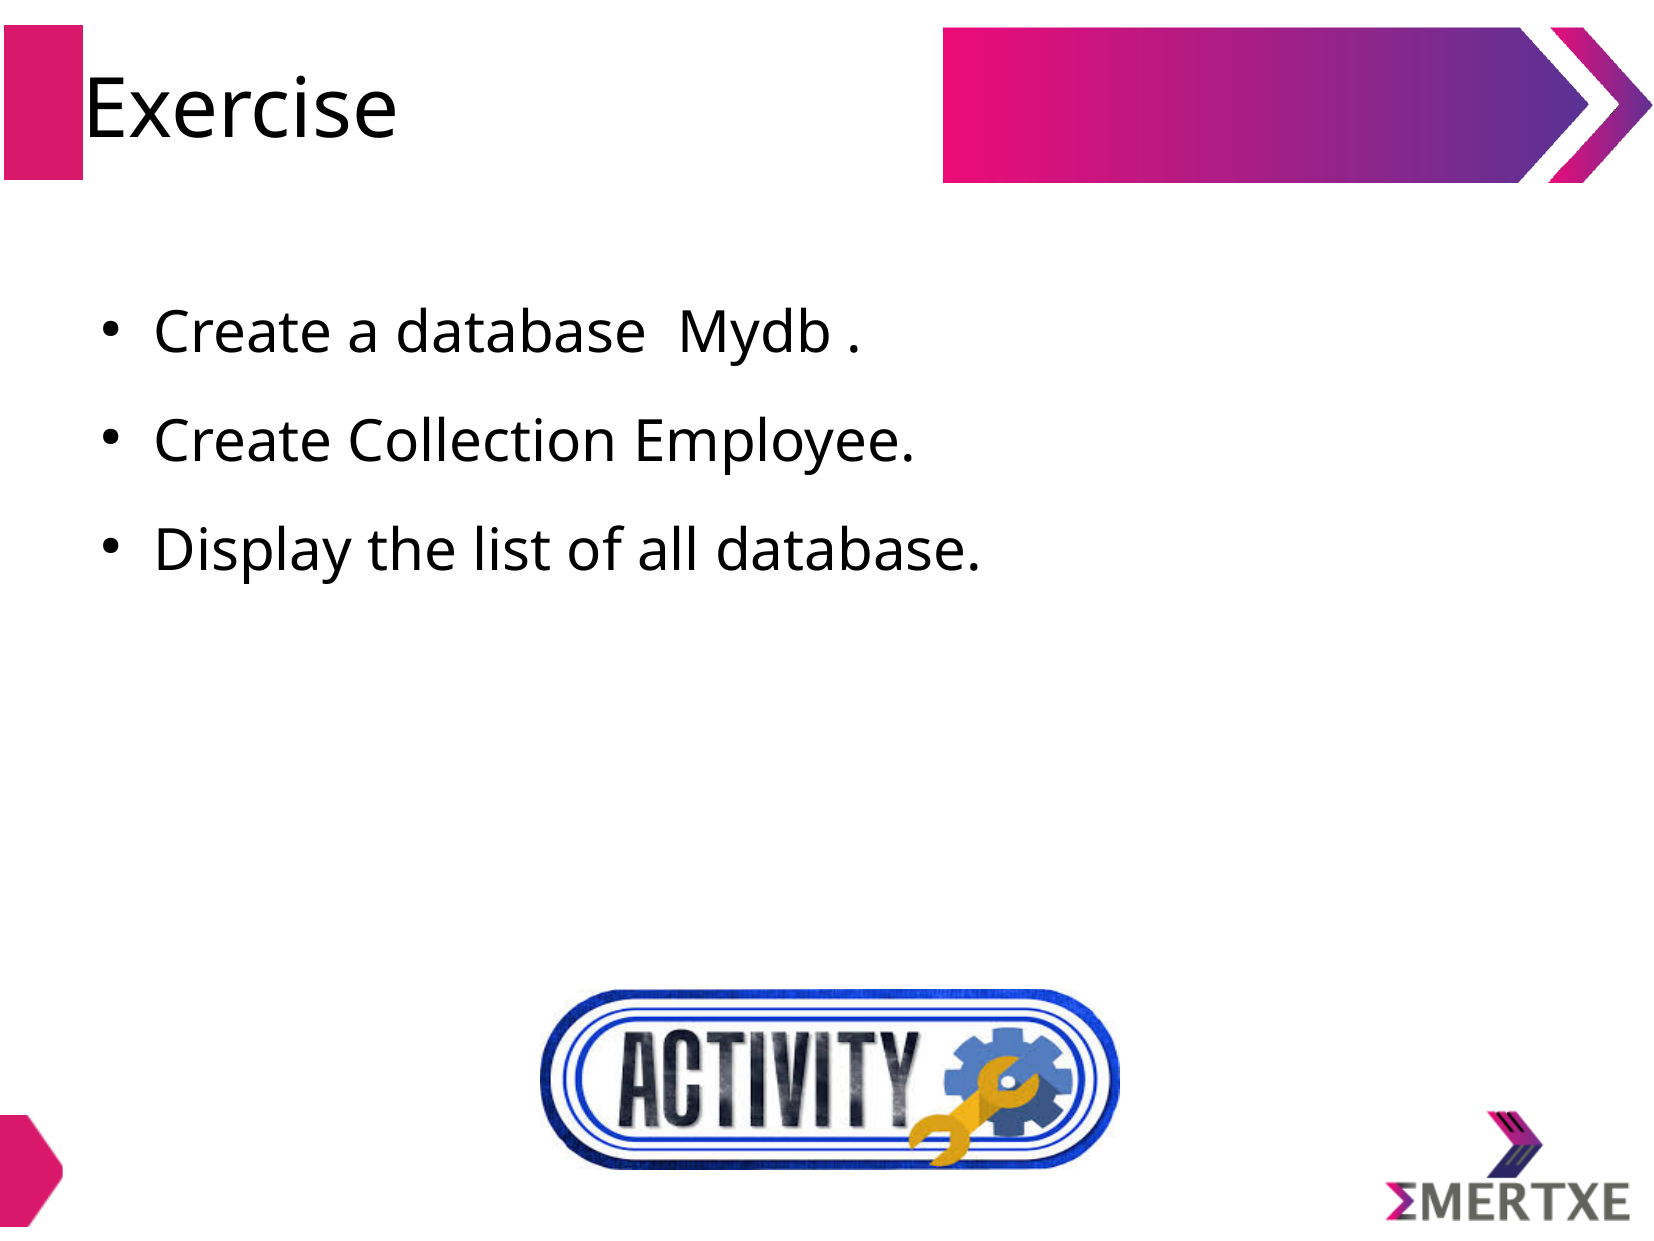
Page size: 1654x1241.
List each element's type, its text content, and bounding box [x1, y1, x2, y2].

list Create a database Mydb . Create Collection Employee. Display the list of all database. [82, 290, 1571, 1010]
picture [540, 989, 1120, 1171]
picture [1385, 1107, 1631, 1221]
title Exercise [82, 2, 1571, 210]
picture [1571, 27, 1653, 183]
